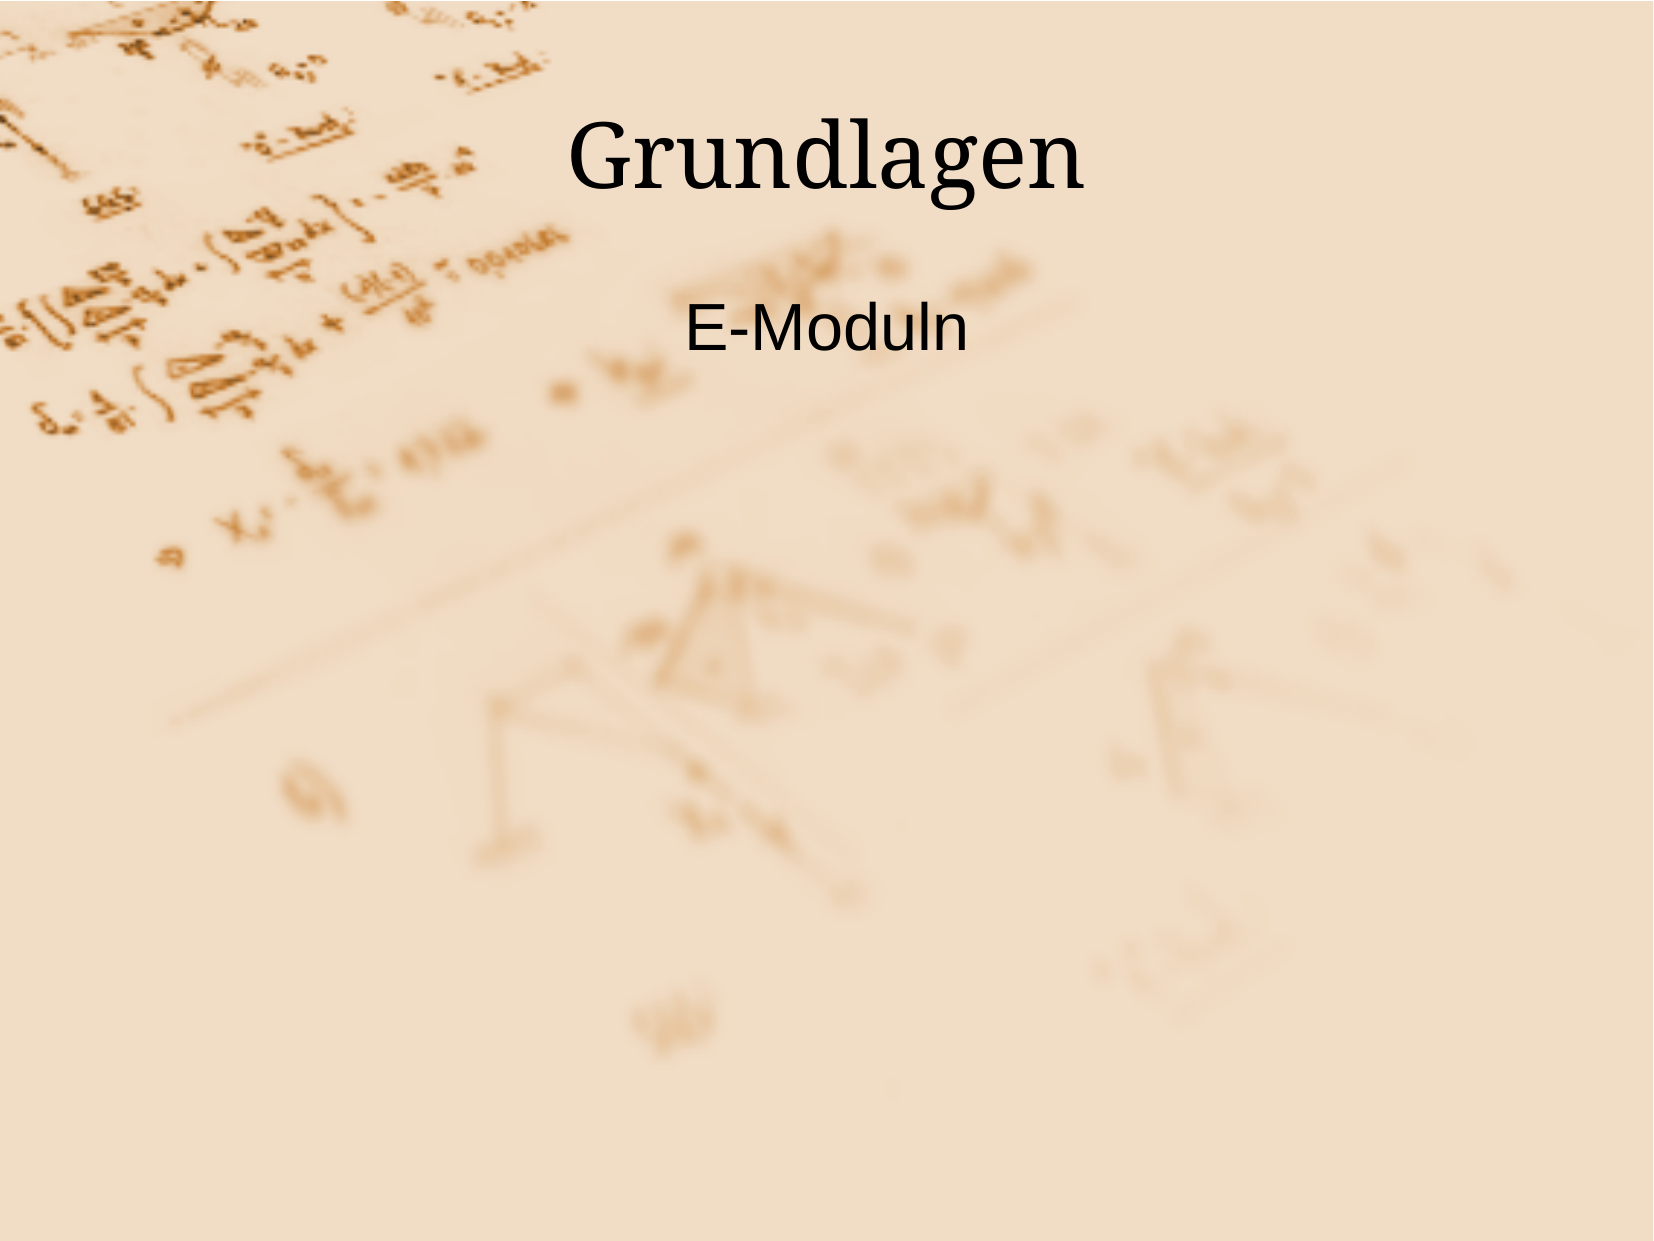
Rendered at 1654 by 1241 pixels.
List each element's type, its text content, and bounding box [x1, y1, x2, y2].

picture [0, 1, 1654, 1241]
title Grundlagen [82, 49, 1571, 257]
list E-Moduln [82, 290, 1571, 1109]
